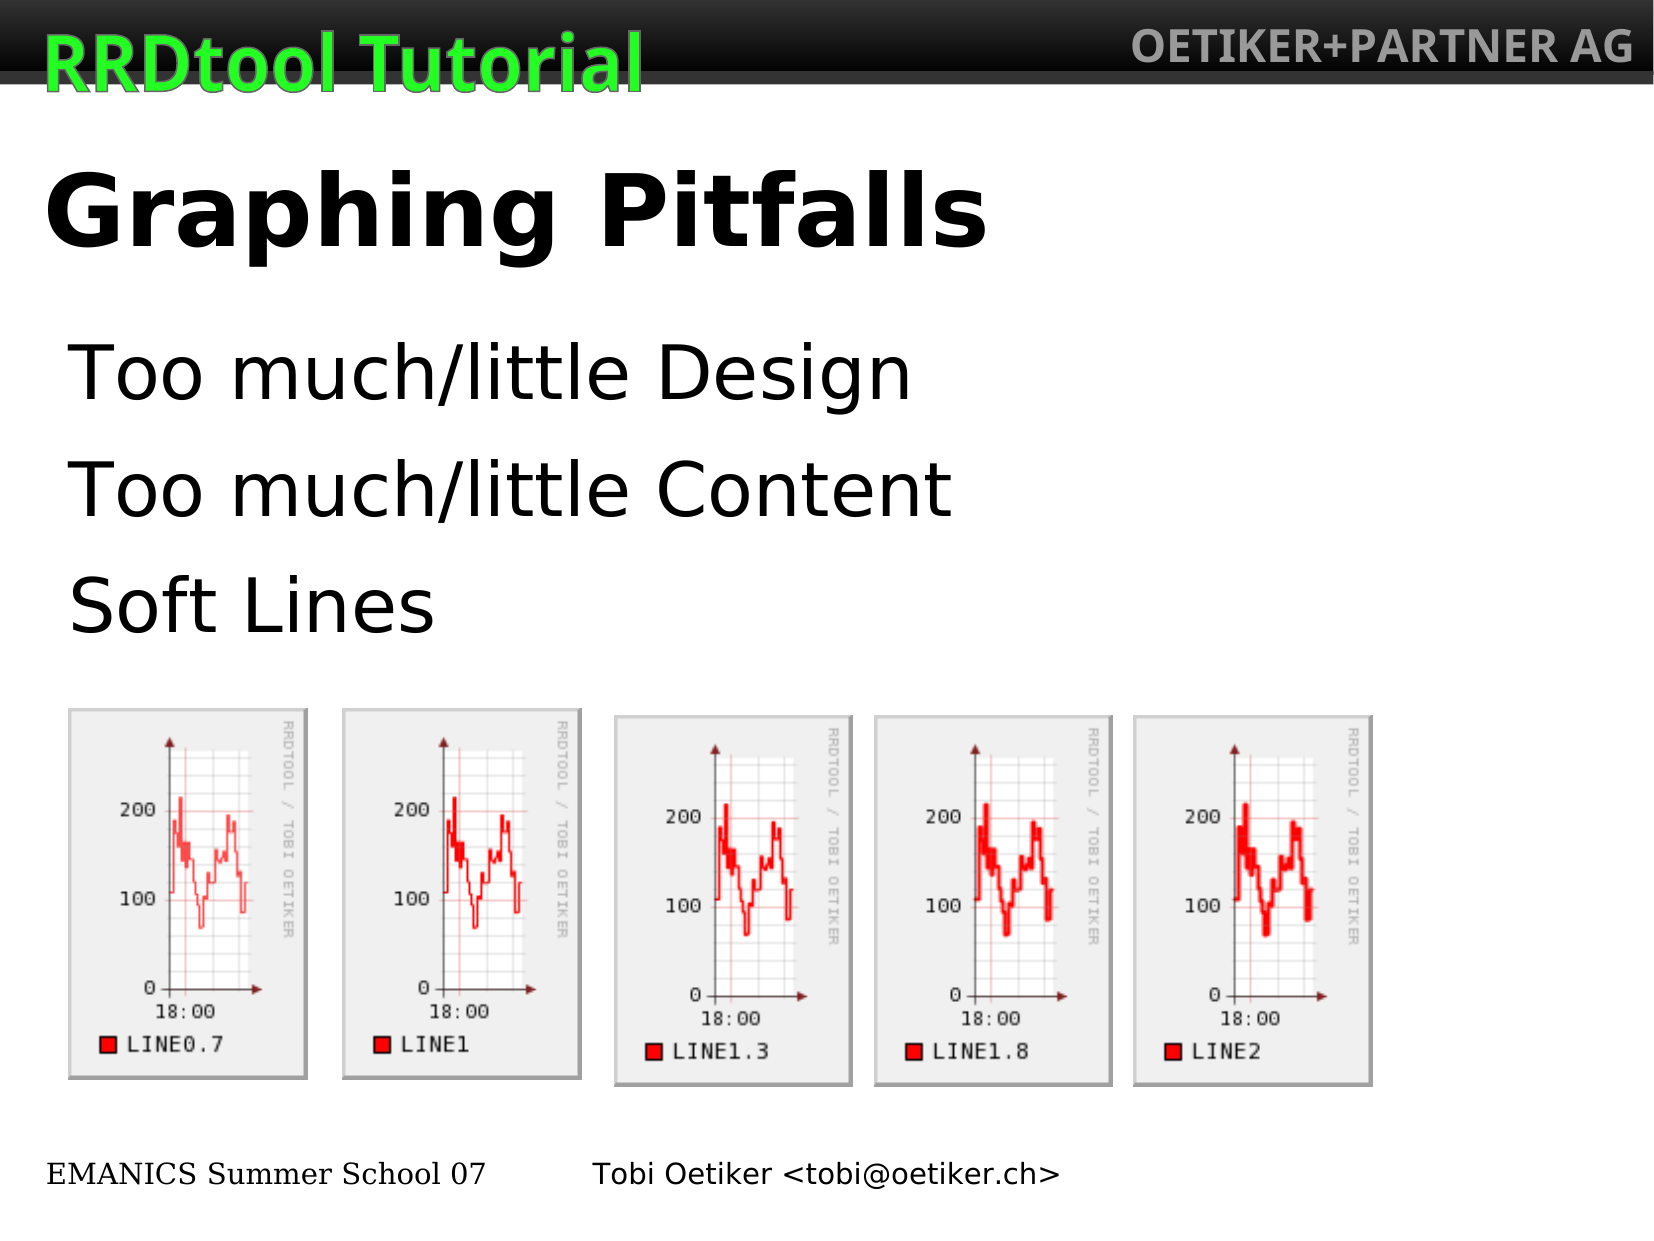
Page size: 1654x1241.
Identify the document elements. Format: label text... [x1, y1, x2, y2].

list Too much/little Design Too much/little Content Soft Lines [50, 329, 1571, 1099]
picture [614, 715, 853, 1087]
picture [1133, 715, 1373, 1087]
picture [874, 715, 1113, 1087]
picture [342, 708, 582, 1080]
title Graphing Pitfalls [43, 137, 1582, 287]
picture [68, 708, 308, 1080]
